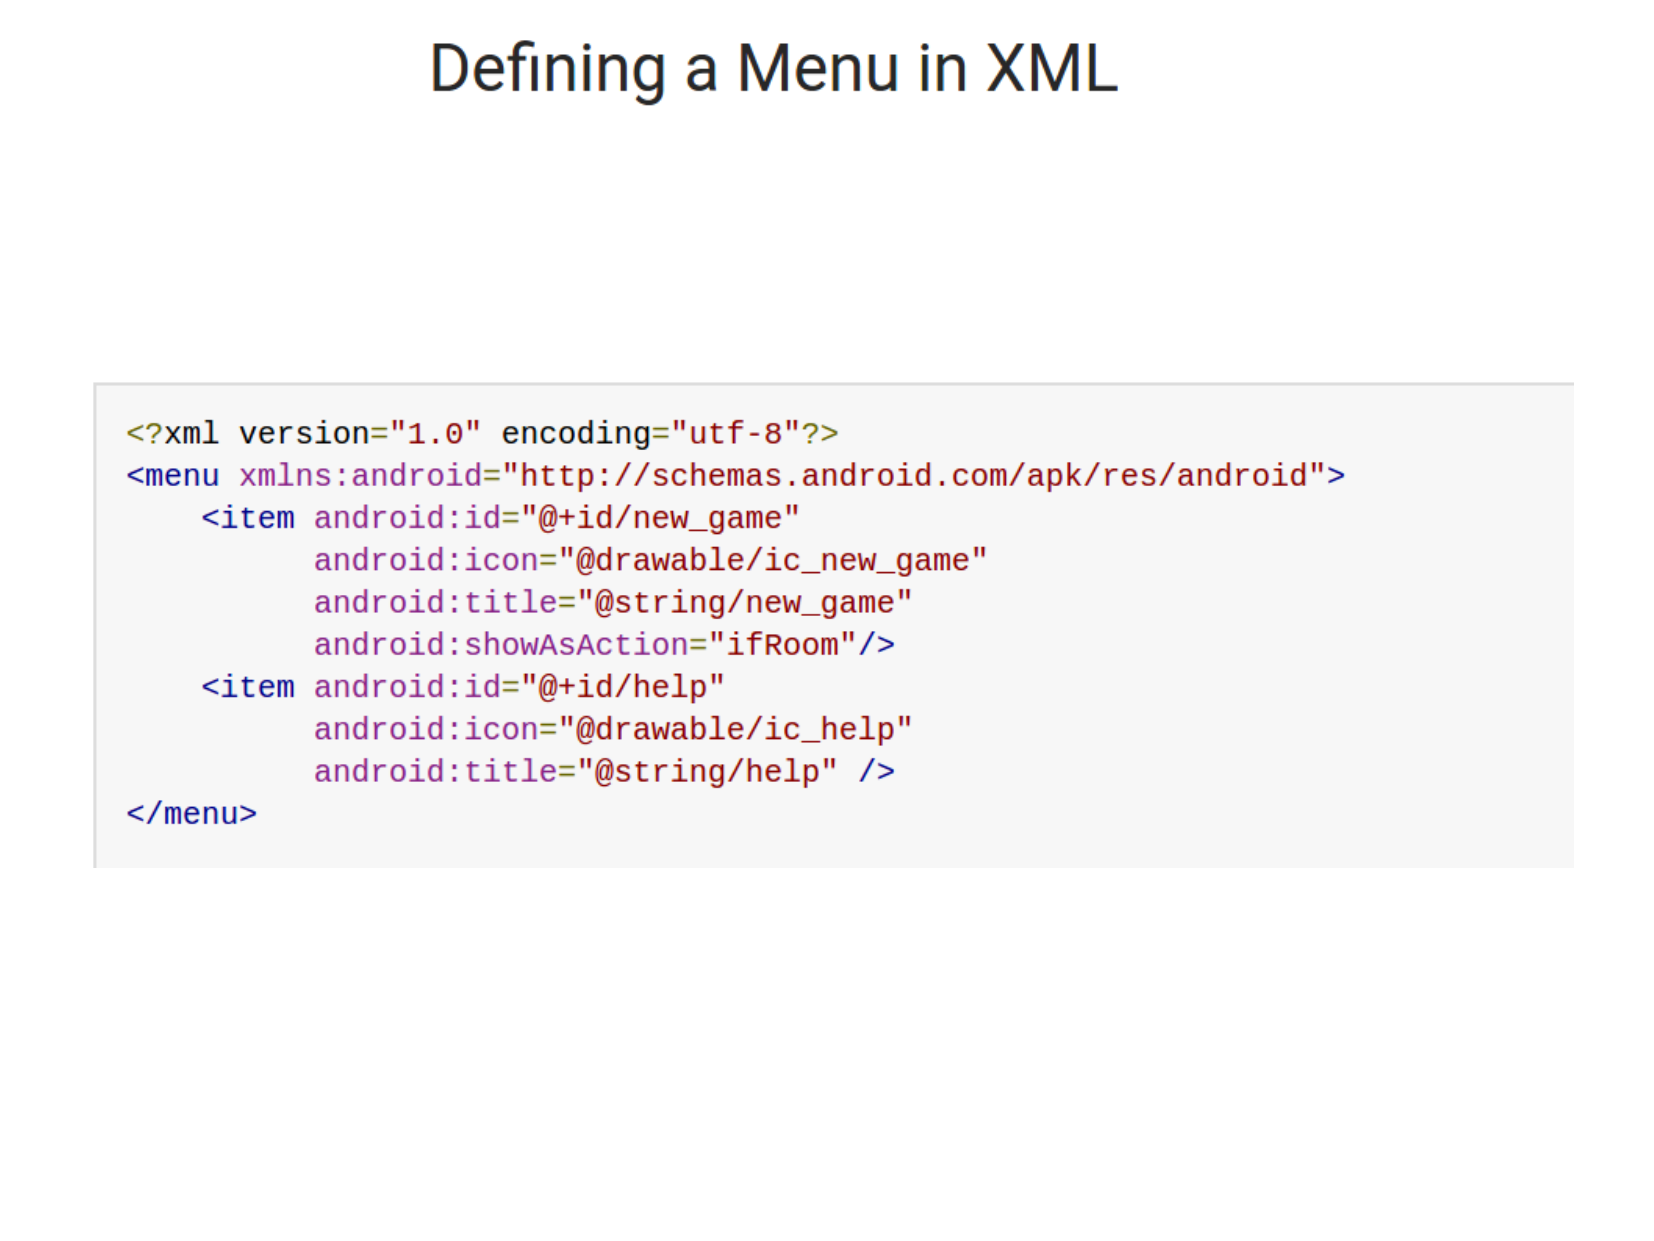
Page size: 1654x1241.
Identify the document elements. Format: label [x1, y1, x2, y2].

picture [413, 28, 1193, 107]
picture [92, 378, 1574, 868]
